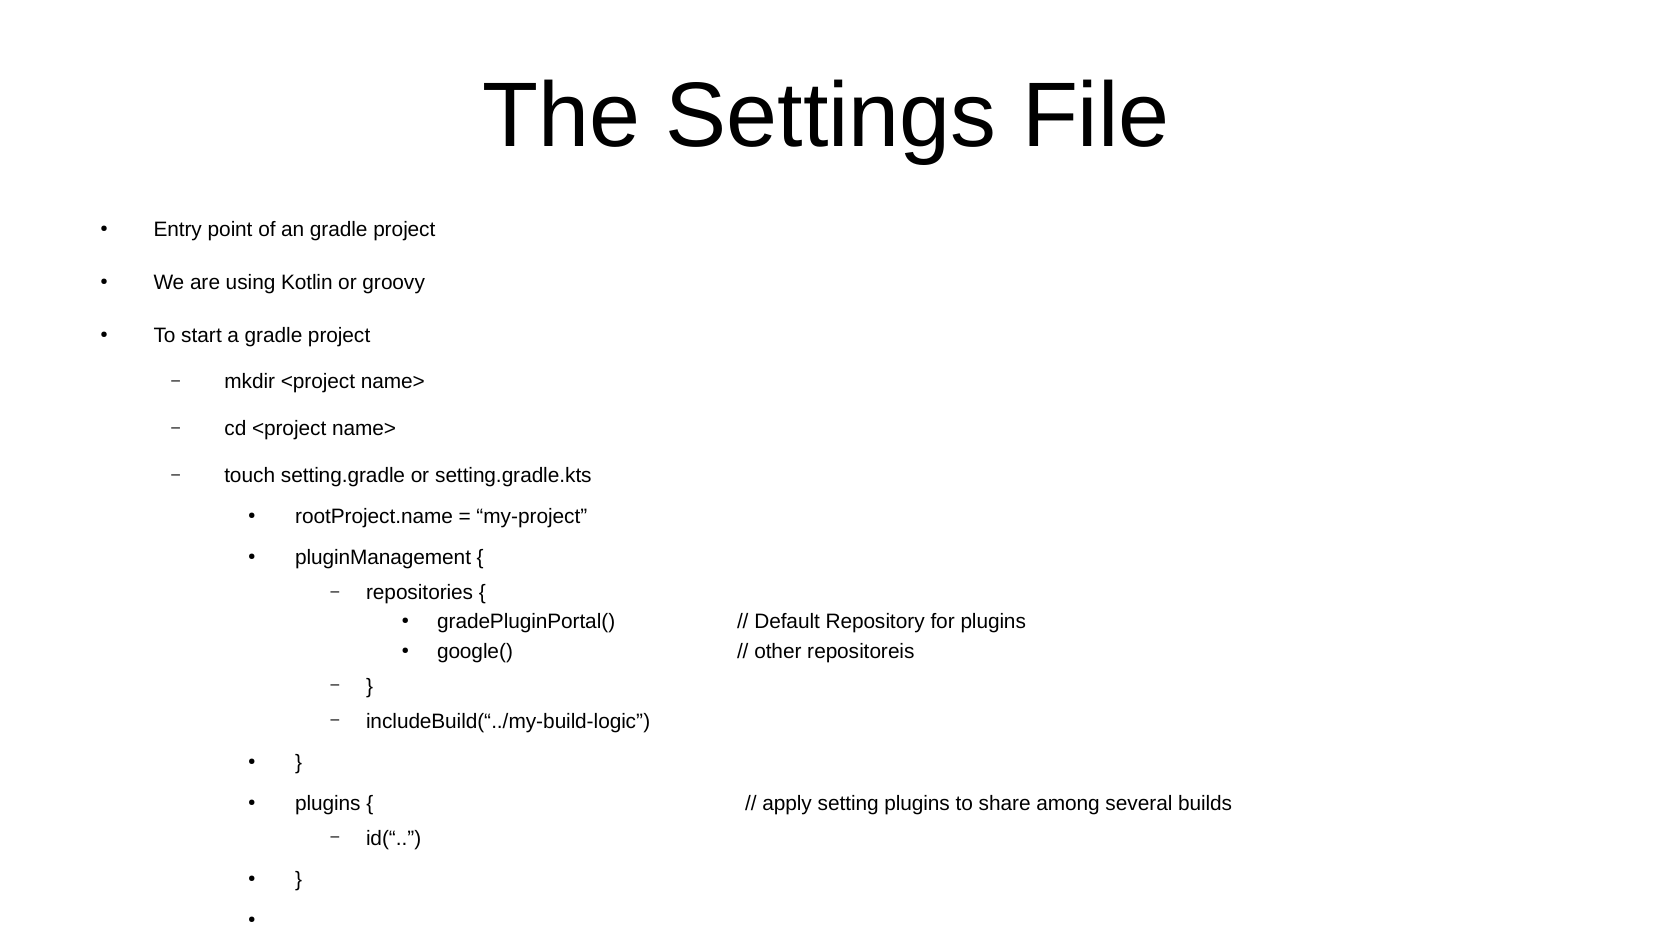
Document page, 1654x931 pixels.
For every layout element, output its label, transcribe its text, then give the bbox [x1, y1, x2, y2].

list Entry point of an gradle project We are using Kotlin or groovy To start a gradle project mkdir <project name> cd <project name> touch setting.gradle or setting.gradle.kts rootProject.name = “my-project” pluginManagement { repositories { gradePluginPortal() // Default Repository for plugins google() // other repositoreis } includeBuild(“../my-build-logic”) } plugins { // apply setting plugins to share among several builds id(“..”) } [82, 217, 1613, 901]
title The Settings File [82, 37, 1571, 193]
